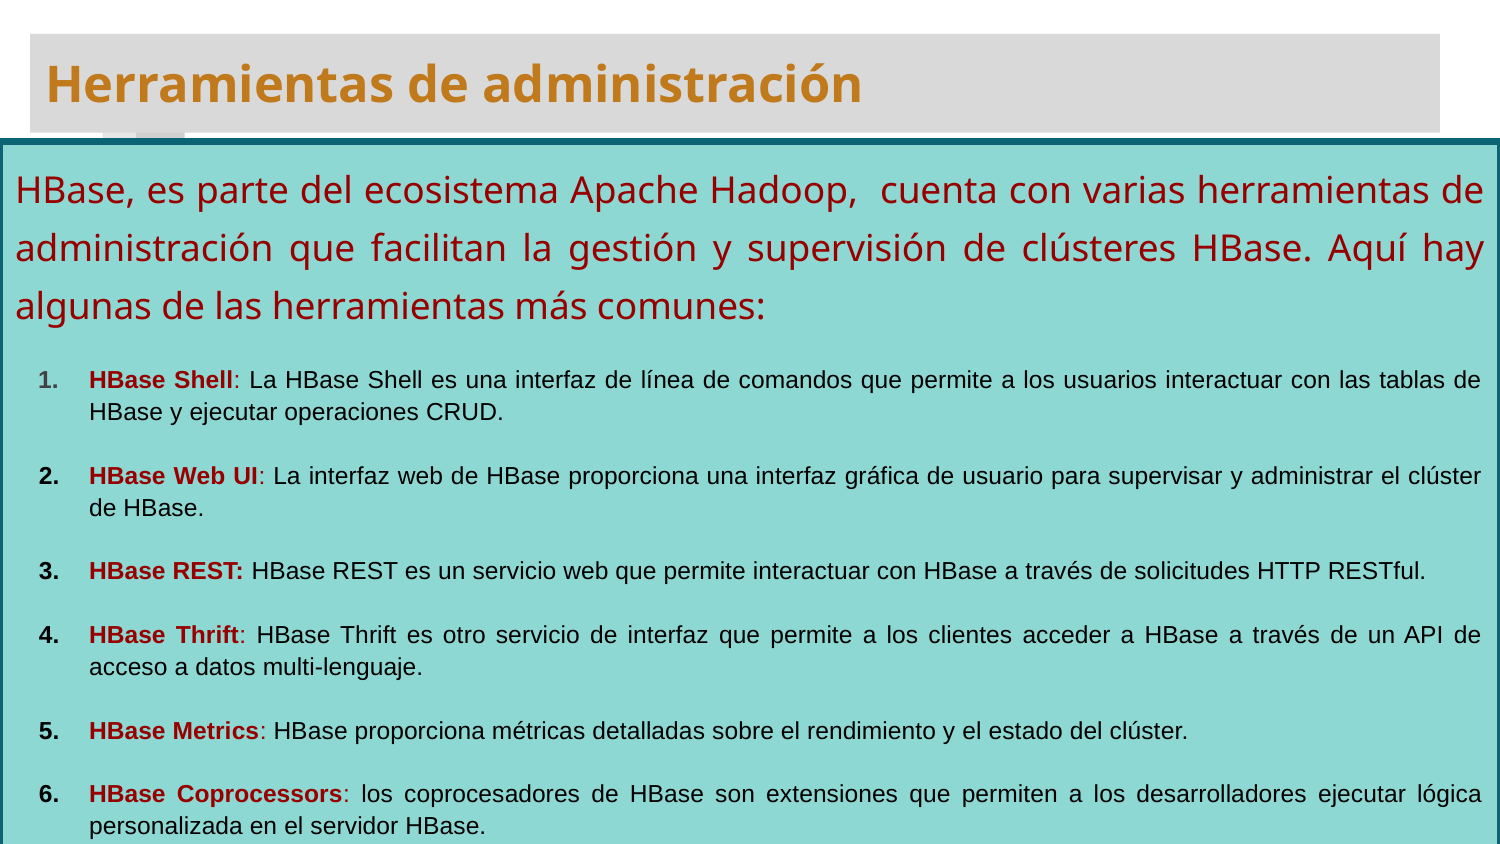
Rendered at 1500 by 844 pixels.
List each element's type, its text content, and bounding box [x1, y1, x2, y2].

title Herramientas de administración [30, 33, 1440, 133]
list HBase, es parte del ecosistema Apache Hadoop, cuenta con varias herramientas de administración que facilitan la gestión y supervisión de clústeres HBase. Aquí hay algunas de las herramientas más comunes: HBase Shell: La HBase Shell es una interfaz de línea de comandos que permite a los usuarios interactuar con las tablas de HBase y ejecutar operaciones CRUD. HBase Web UI: La interfaz web de HBase proporciona una interfaz gráfica de usuario para supervisar y administrar el clúster de HBase. HBase REST: HBase REST es un servicio web que permite interactuar con HBase a través de solicitudes HTTP RESTful. HBase Thrift: HBase Thrift es otro servicio de interfaz que permite a los clientes acceder a HBase a través de un API de acceso a datos multi-lenguaje. HBase Metrics: HBase proporciona métricas detalladas sobre el rendimiento y el estado del clúster. HBase Coprocessors: los coprocesadores de HBase son extensiones que permiten a los desarrolladores ejecutar lógica personalizada en el servidor HBase. [0, 141, 1500, 844]
